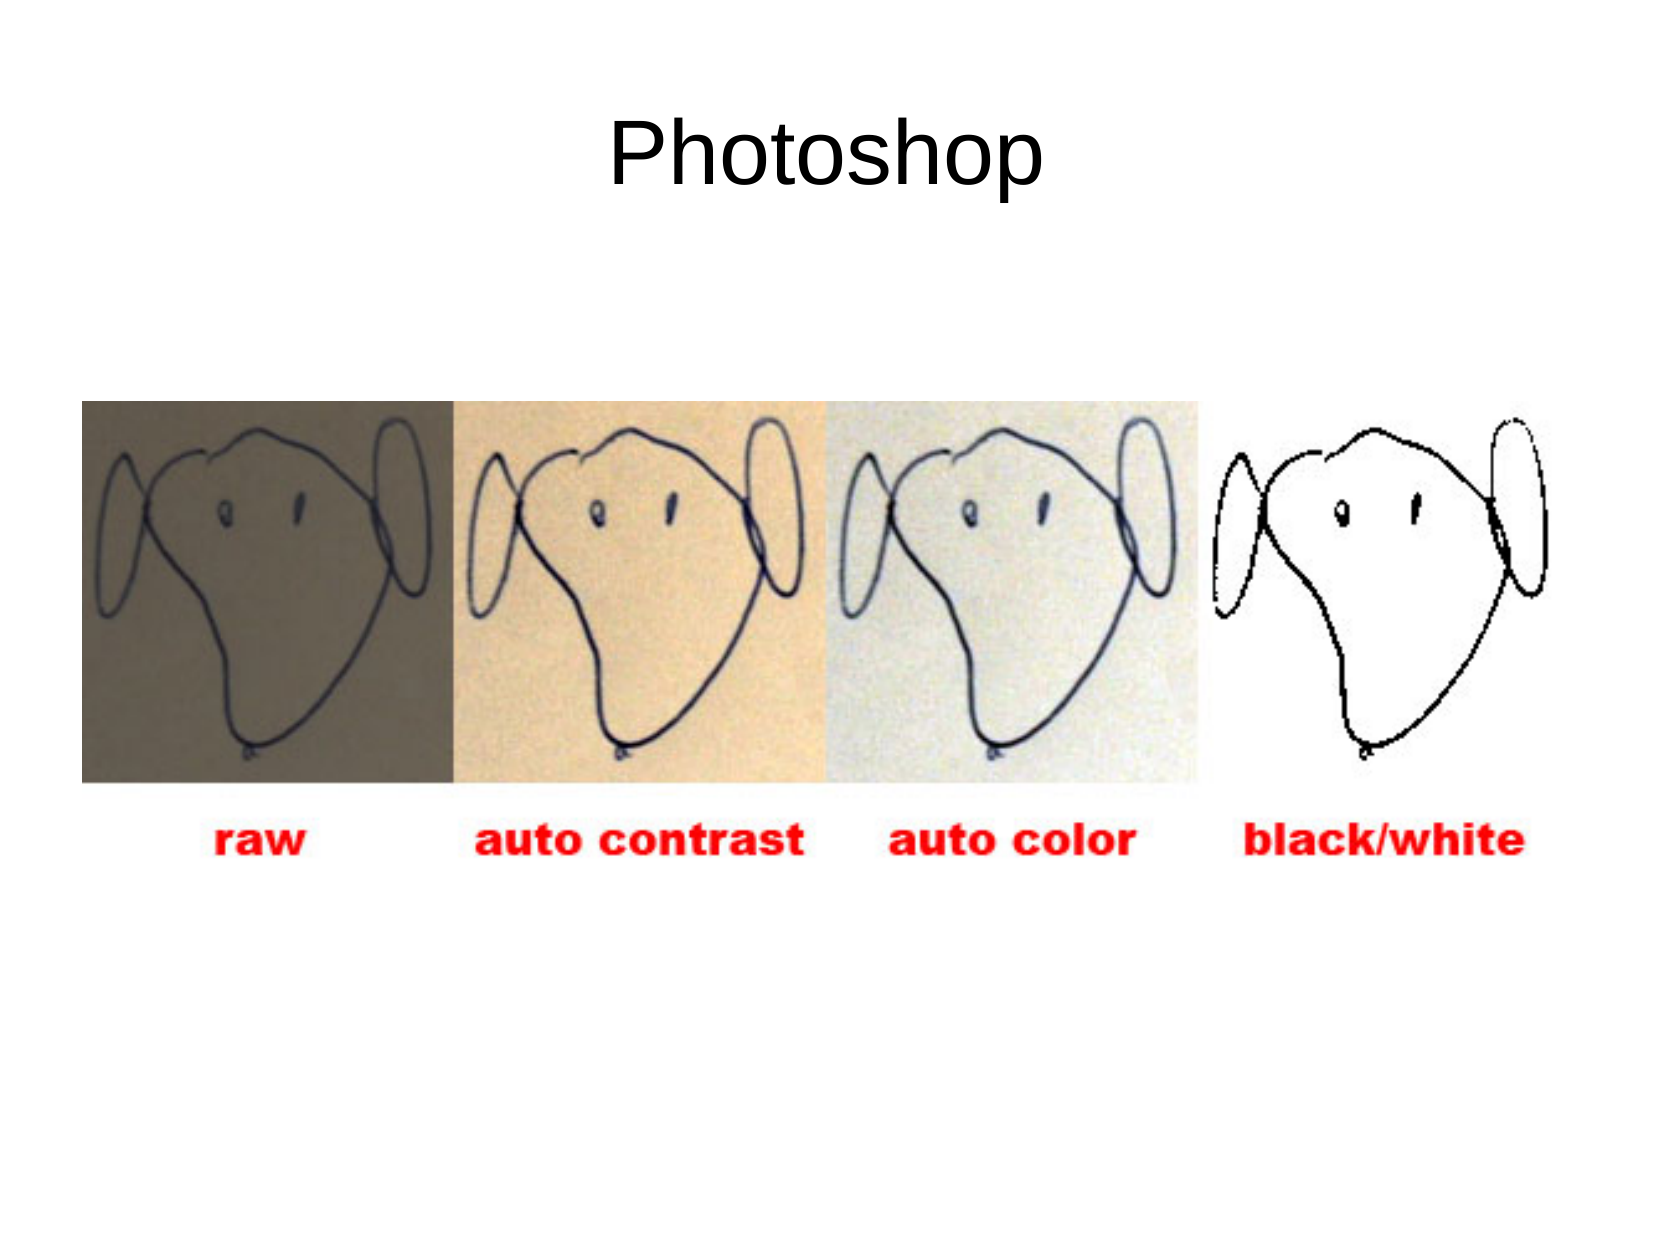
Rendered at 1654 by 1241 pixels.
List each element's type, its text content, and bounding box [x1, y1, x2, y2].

title Photoshop [82, 49, 1571, 257]
picture [82, 401, 1571, 898]
